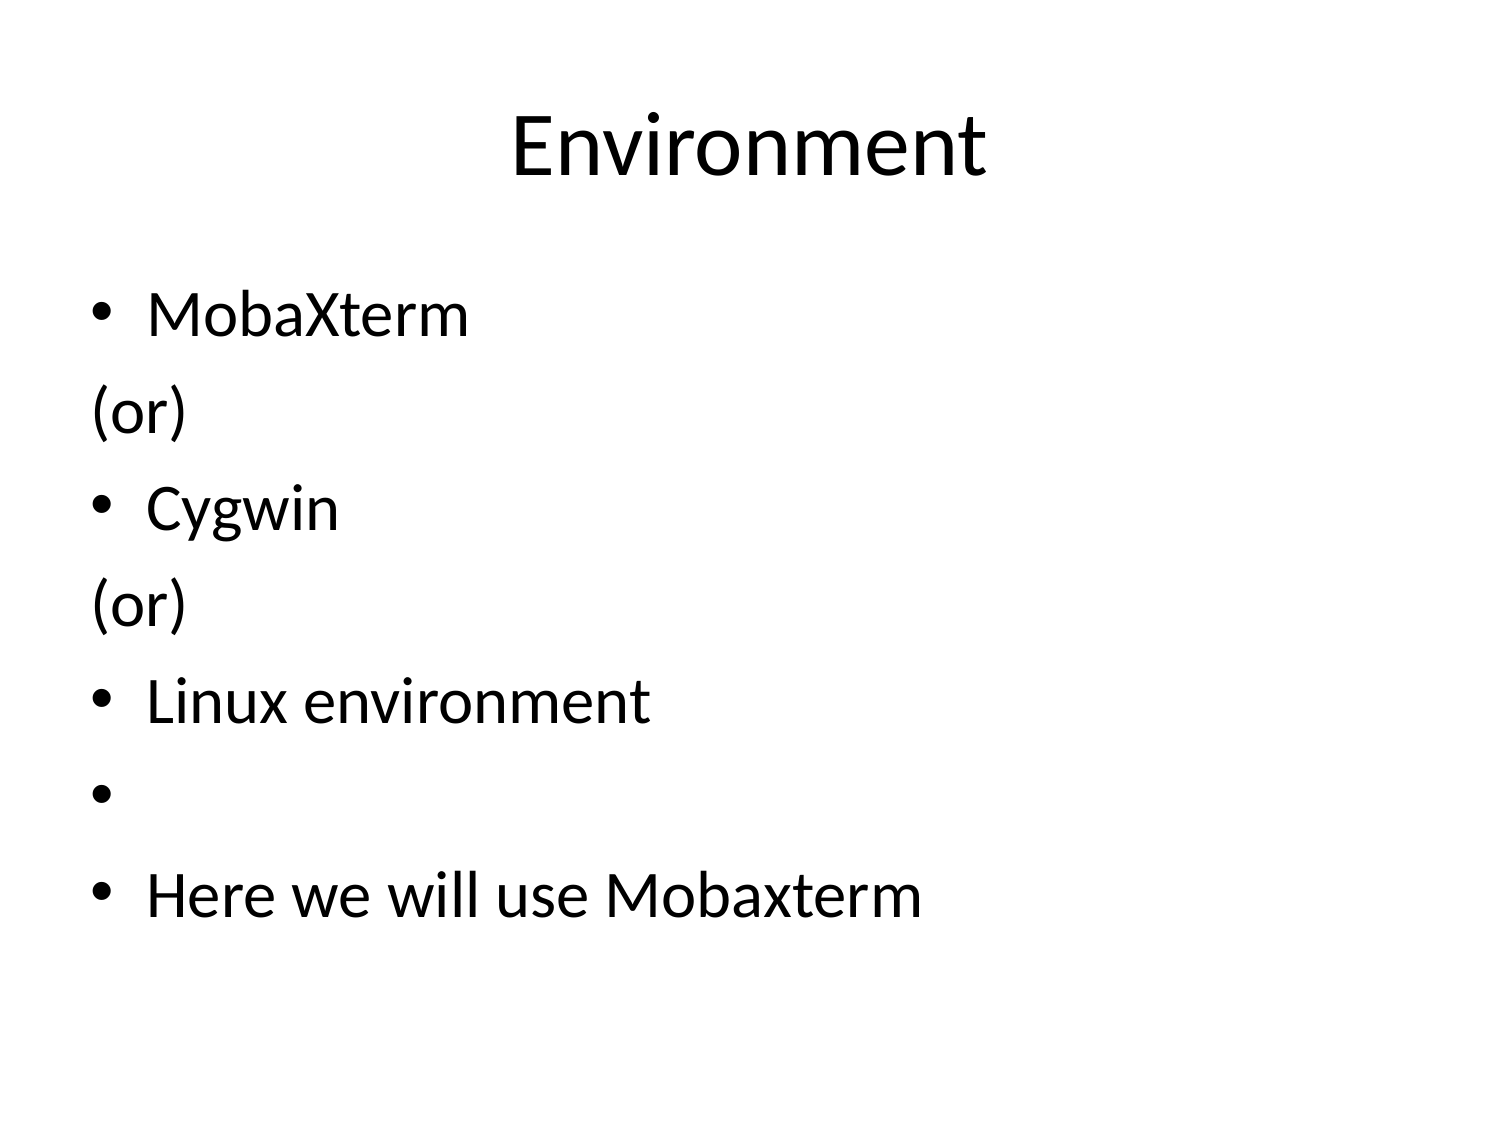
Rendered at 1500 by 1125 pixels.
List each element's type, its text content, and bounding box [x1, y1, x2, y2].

title Environment [75, 45, 1426, 233]
list MobaXterm (or) Cygwin (or) Linux environment Here we will use Mobaxterm [75, 262, 1426, 1005]
